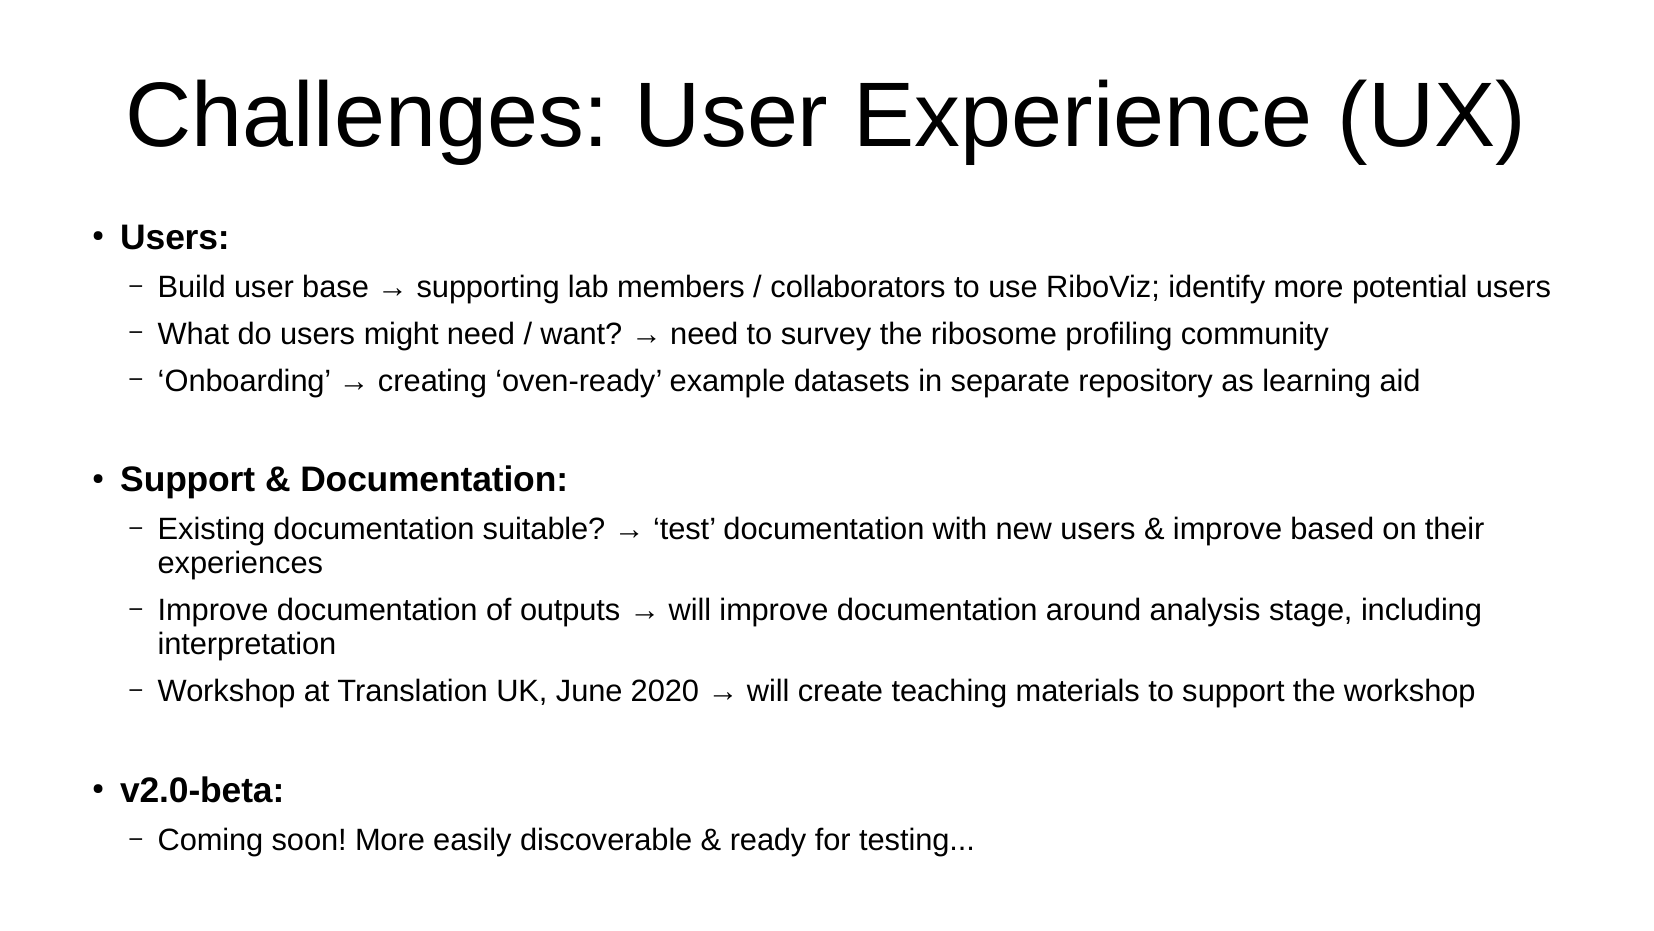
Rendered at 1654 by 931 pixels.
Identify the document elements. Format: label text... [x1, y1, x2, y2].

list Users: Build user base → supporting lab members / collaborators to use RiboViz; identify more potential users What do users might need / want? → need to survey the ribosome profiling community ‘Onboarding’ → creating ‘oven-ready’ example datasets in separate repository as learning aid Support & Documentation: Existing documentation suitable? → ‘test’ documentation with new users & improve based on their experiences Improve documentation of outputs → will improve documentation around analysis stage, including interpretation Workshop at Translation UK, June 2020 → will create teaching materials to support the workshop v2.0-beta: Coming soon! More easily discoverable & ready for testing... [82, 217, 1571, 886]
title Challenges: User Experience (UX) [82, 37, 1571, 193]
